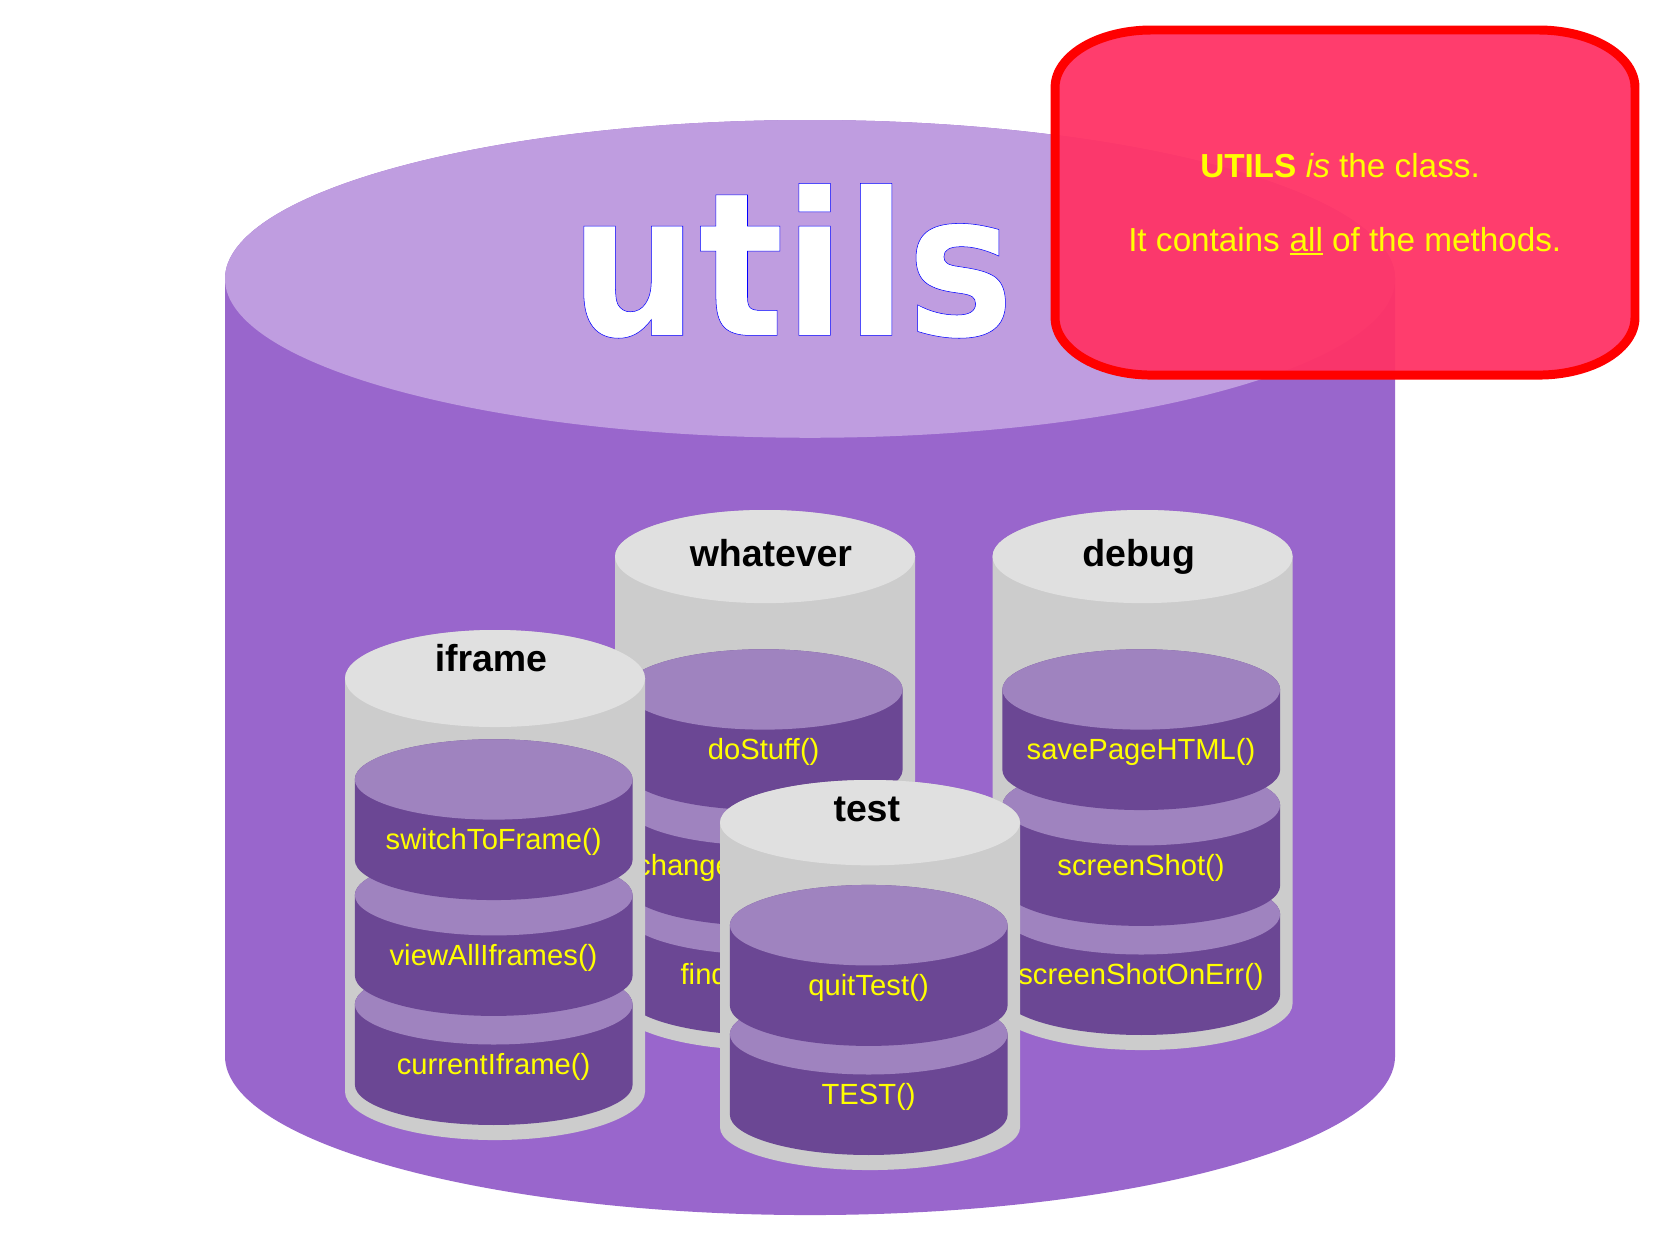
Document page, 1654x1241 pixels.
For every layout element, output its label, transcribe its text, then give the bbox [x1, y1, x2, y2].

text_box screenShot() [1021, 806, 1281, 926]
text_box debug [1067, 525, 1210, 582]
text_box savePageHTML() [1002, 691, 1281, 811]
text_box [225, 288, 1396, 1216]
text_box whatever [675, 525, 867, 582]
text_box screenShotOnErr() [1021, 916, 1281, 1036]
text_box iframe [420, 630, 562, 687]
text_box doStuff() [646, 693, 903, 809]
text_box changeSomething() [646, 827, 720, 924]
text_box findAWotsit() [646, 936, 720, 1033]
text_box quitTest() [729, 926, 1008, 1046]
text_box currentIframe() [354, 1006, 633, 1126]
text_box test [818, 780, 916, 837]
text_box switchToFrame() [354, 781, 633, 901]
text_box TEST() [729, 1036, 1008, 1156]
text_box utils [555, 142, 1030, 391]
text_box UTILS is the class. It contains all of the methods. [1055, 30, 1636, 376]
text_box viewAllIframes() [354, 896, 633, 1016]
